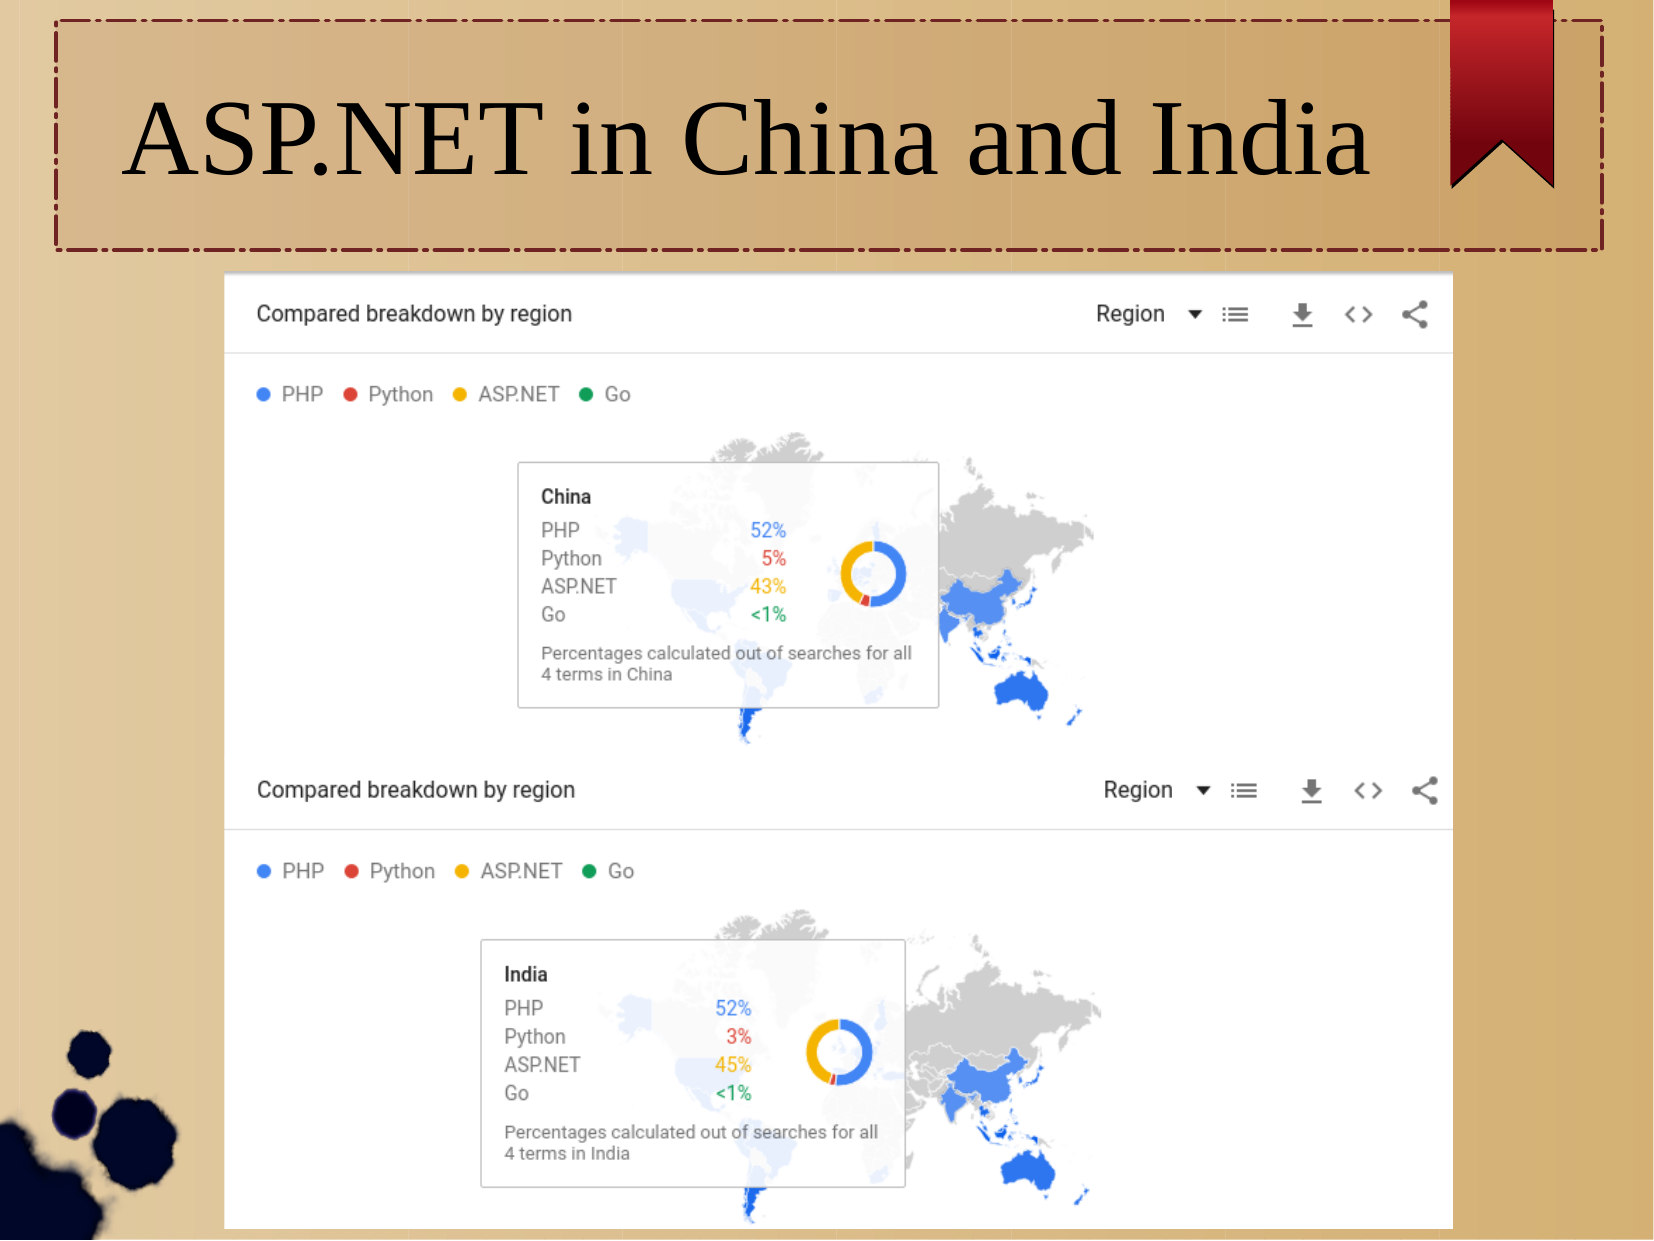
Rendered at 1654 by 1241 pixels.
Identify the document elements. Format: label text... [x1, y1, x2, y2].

picture [224, 271, 1453, 1229]
title ASP.NET in China and India [82, 47, 1412, 229]
